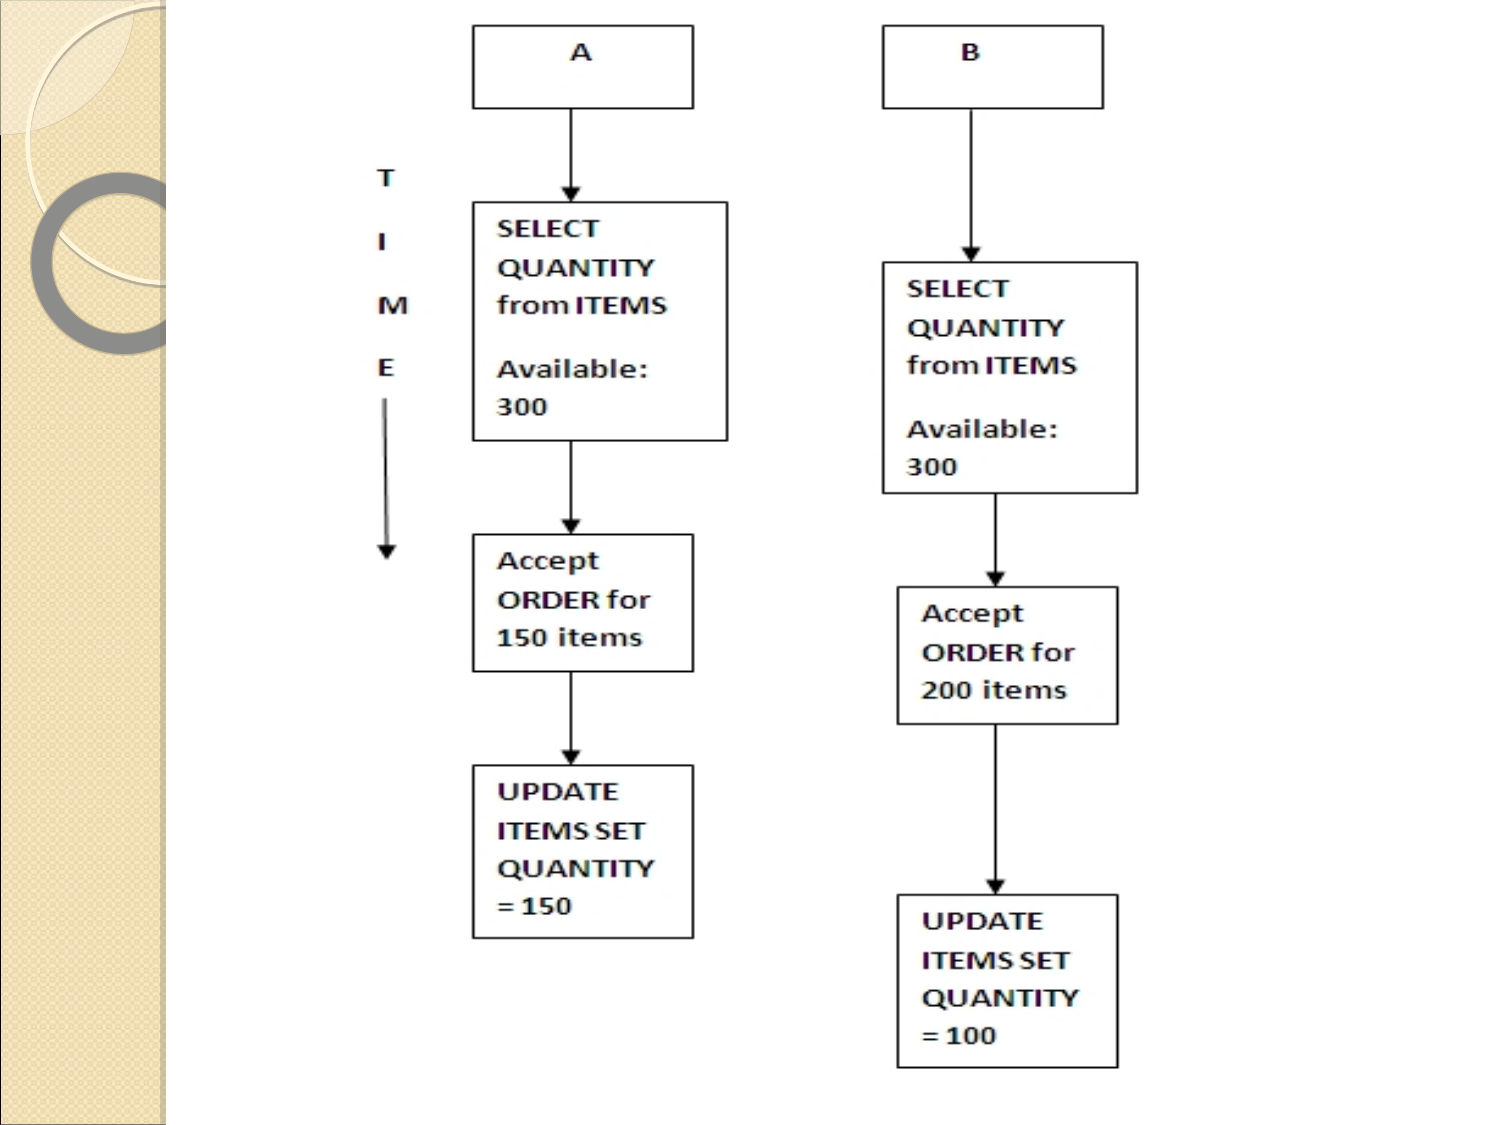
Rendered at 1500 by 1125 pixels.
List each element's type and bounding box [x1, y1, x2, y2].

picture [324, 0, 1300, 1125]
